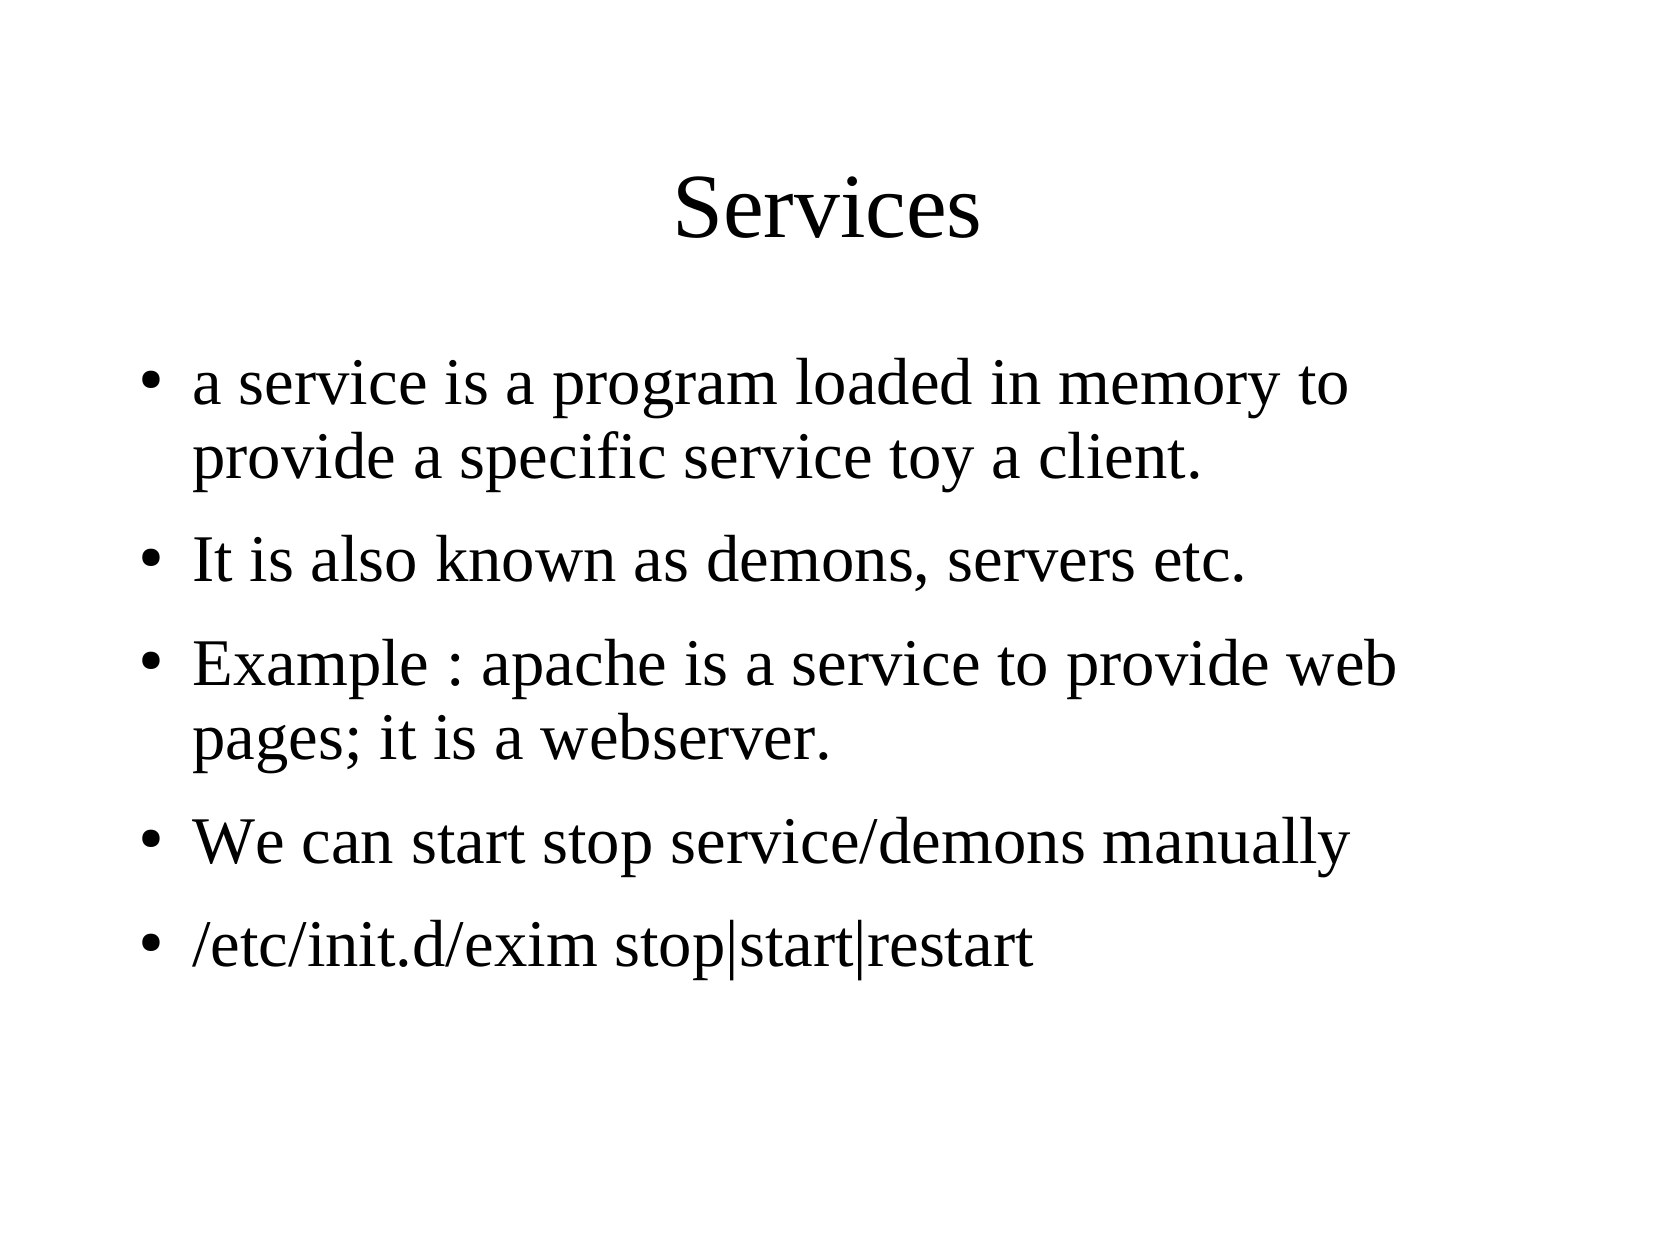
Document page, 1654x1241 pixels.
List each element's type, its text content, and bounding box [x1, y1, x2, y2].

title Services [121, 102, 1534, 311]
list a service is a program loaded in memory to provide a specific service toy a client. It is also known as demons, servers etc. Example : apache is a service to provide web pages; it is a webserver. We can start stop service/demons manually /etc/init.d/exim stop|start|restart [121, 344, 1534, 1127]
